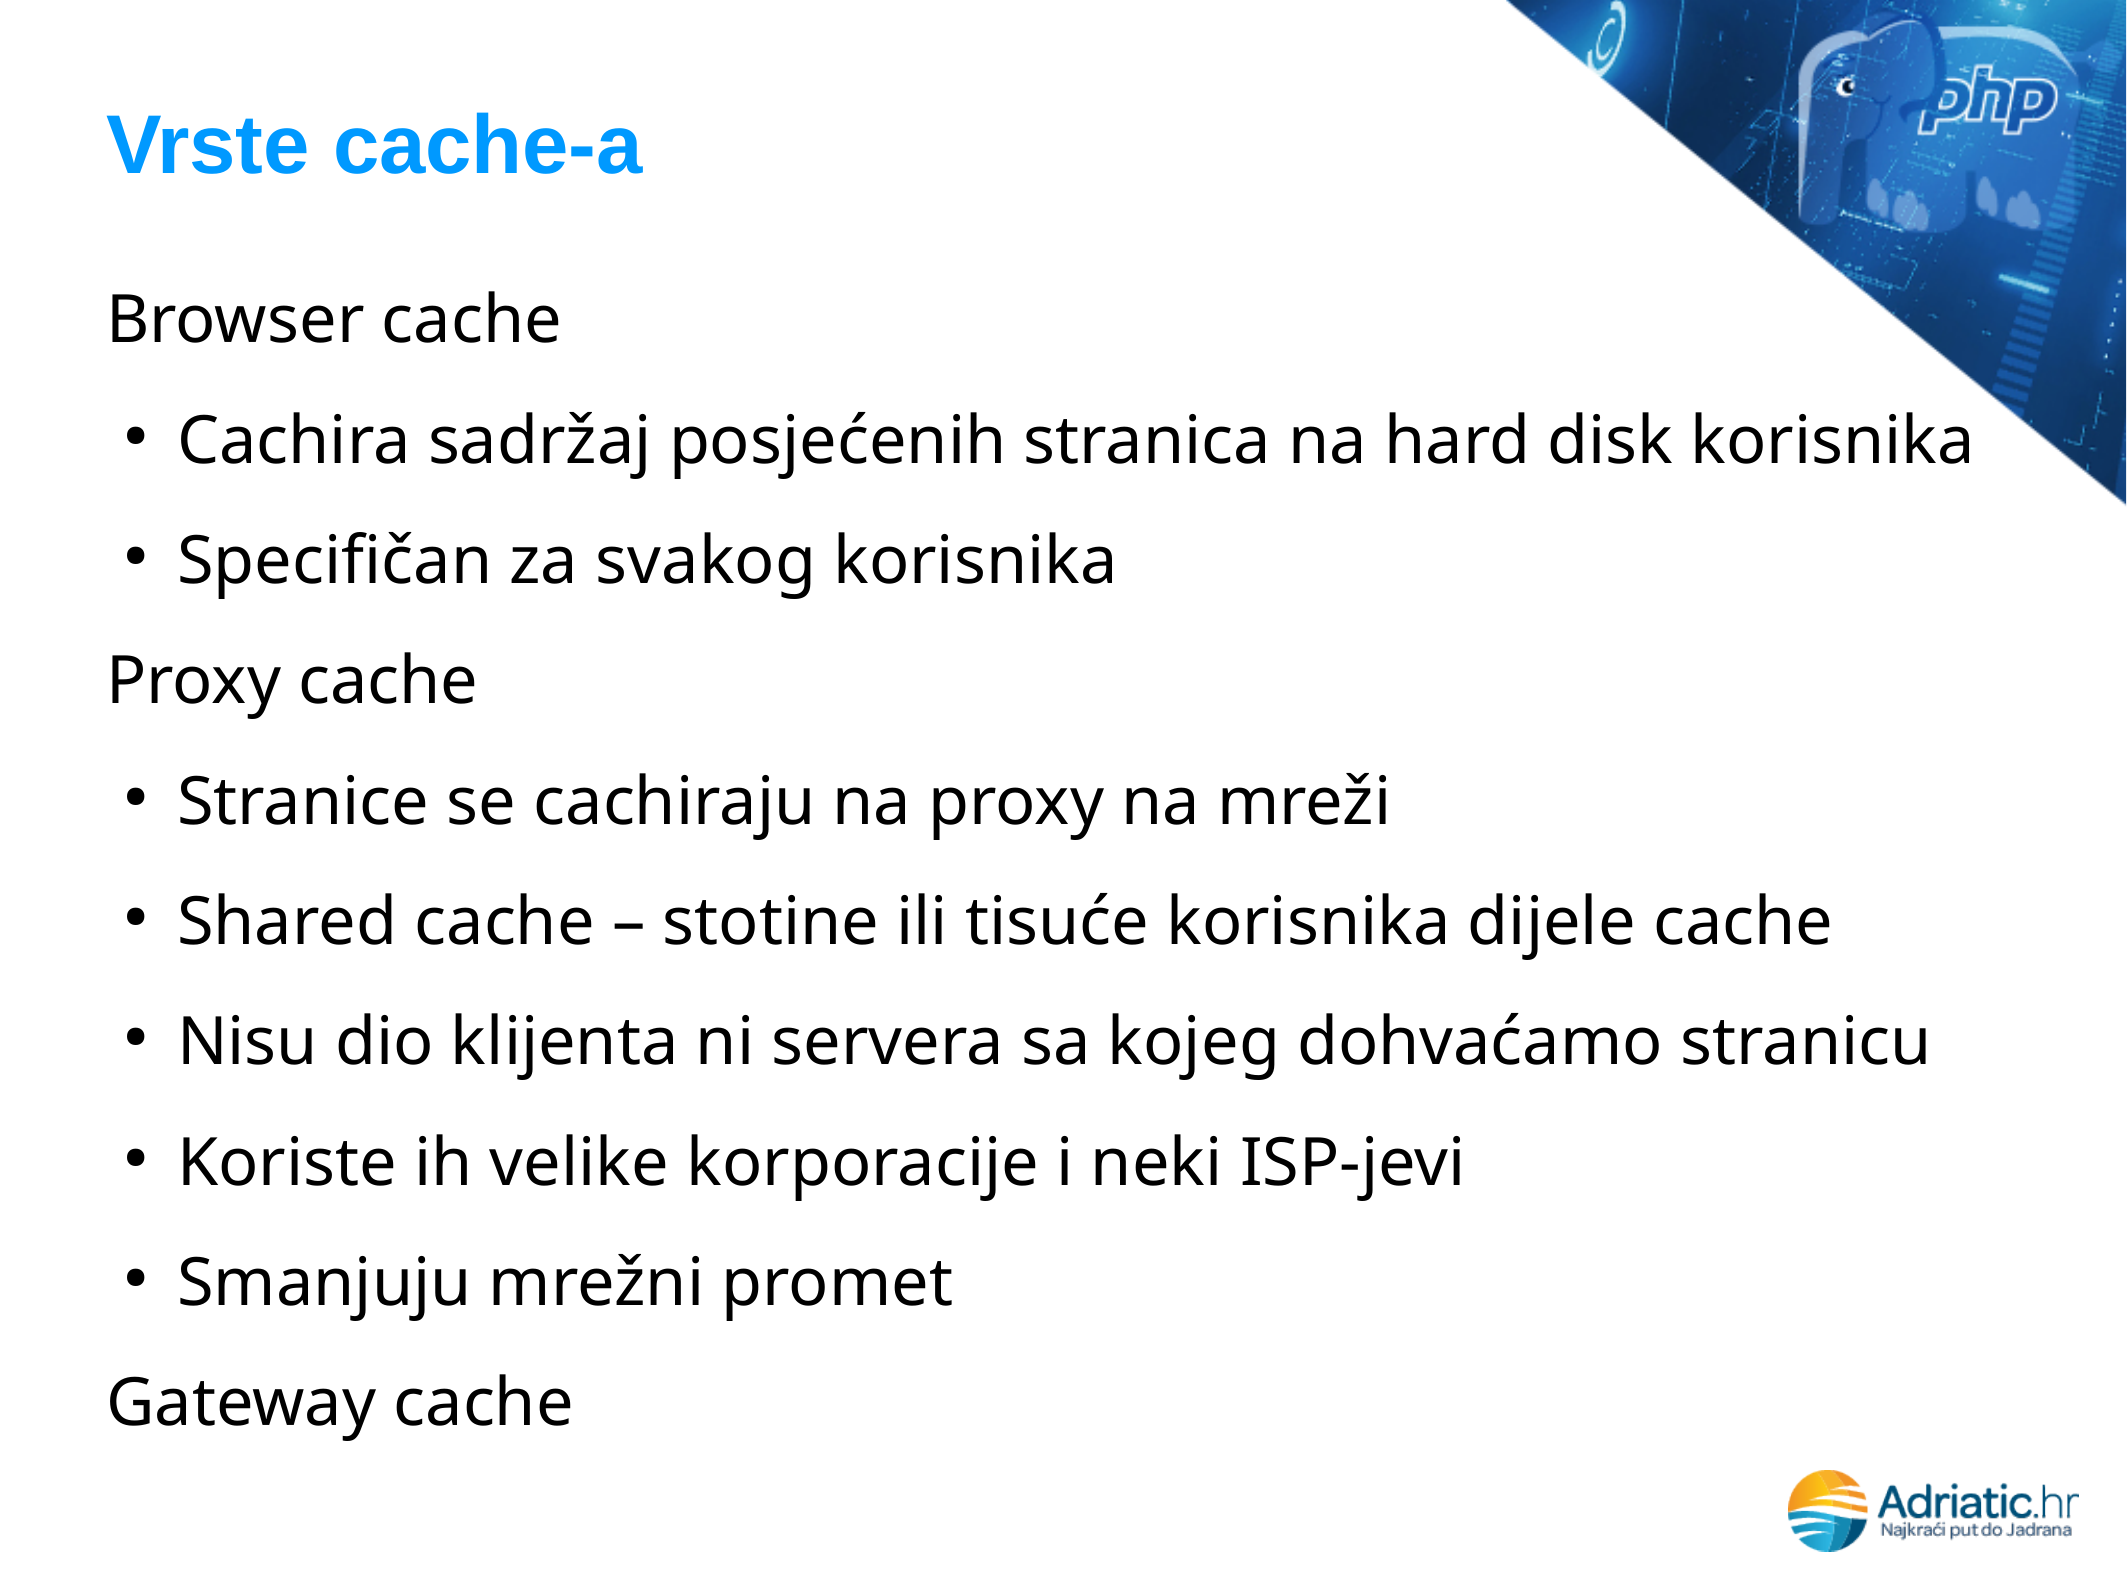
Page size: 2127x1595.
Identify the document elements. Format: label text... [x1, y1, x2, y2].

picture [1505, 0, 2127, 625]
title Vrste cache-a [106, 70, 1630, 219]
picture [1788, 1470, 2079, 1552]
list Browser cache Cachira sadržaj posjećenih stranica na hard disk korisnika Specifičan za svakog korisnika Proxy cache Stranice se cachiraju na proxy na mreži Shared cache – stotine ili tisuće korisnika dijele cache Nisu dio klijenta ni servera sa kojeg dohvaćamo stranicu Koriste ih velike korporacije i neki ISP-jevi Smanjuju mrežni promet Gateway cache [106, 271, 2020, 1453]
